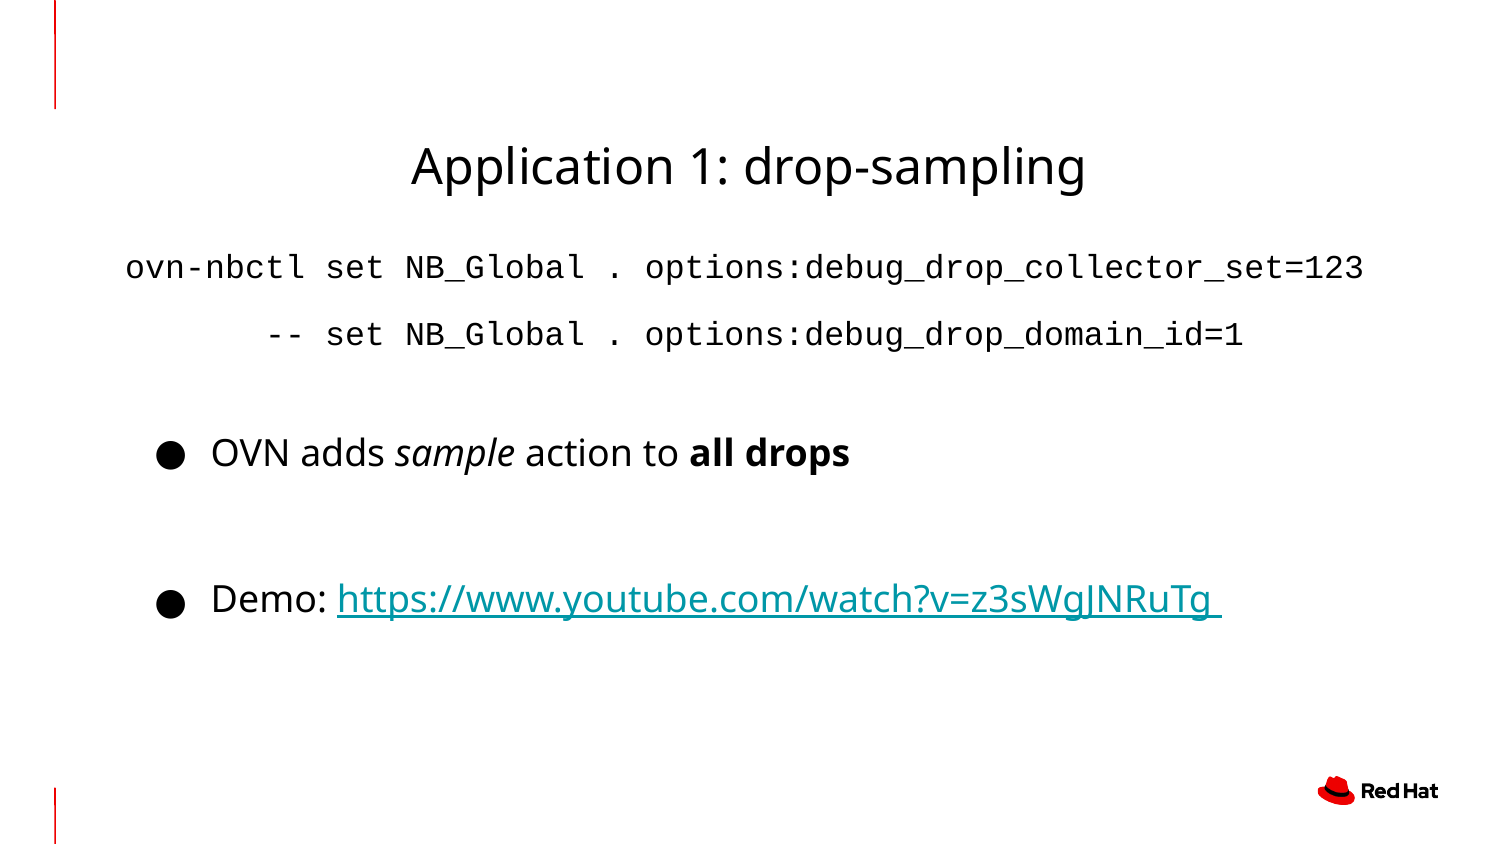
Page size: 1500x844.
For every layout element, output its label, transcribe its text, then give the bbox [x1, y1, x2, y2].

text_box OVN adds sample action to all drops Demo: https://www.youtube.com/watch?v=z3sWgJNRuTg [135, 421, 1365, 748]
picture [1317, 776, 1438, 805]
text_box ovn-nbctl set NB_Global . options:debug_drop_collector_set=123 -- set NB_Global . options:debug_drop_domain_id=1 [110, 224, 1390, 368]
title Application 1: drop-sampling [215, 116, 1285, 186]
